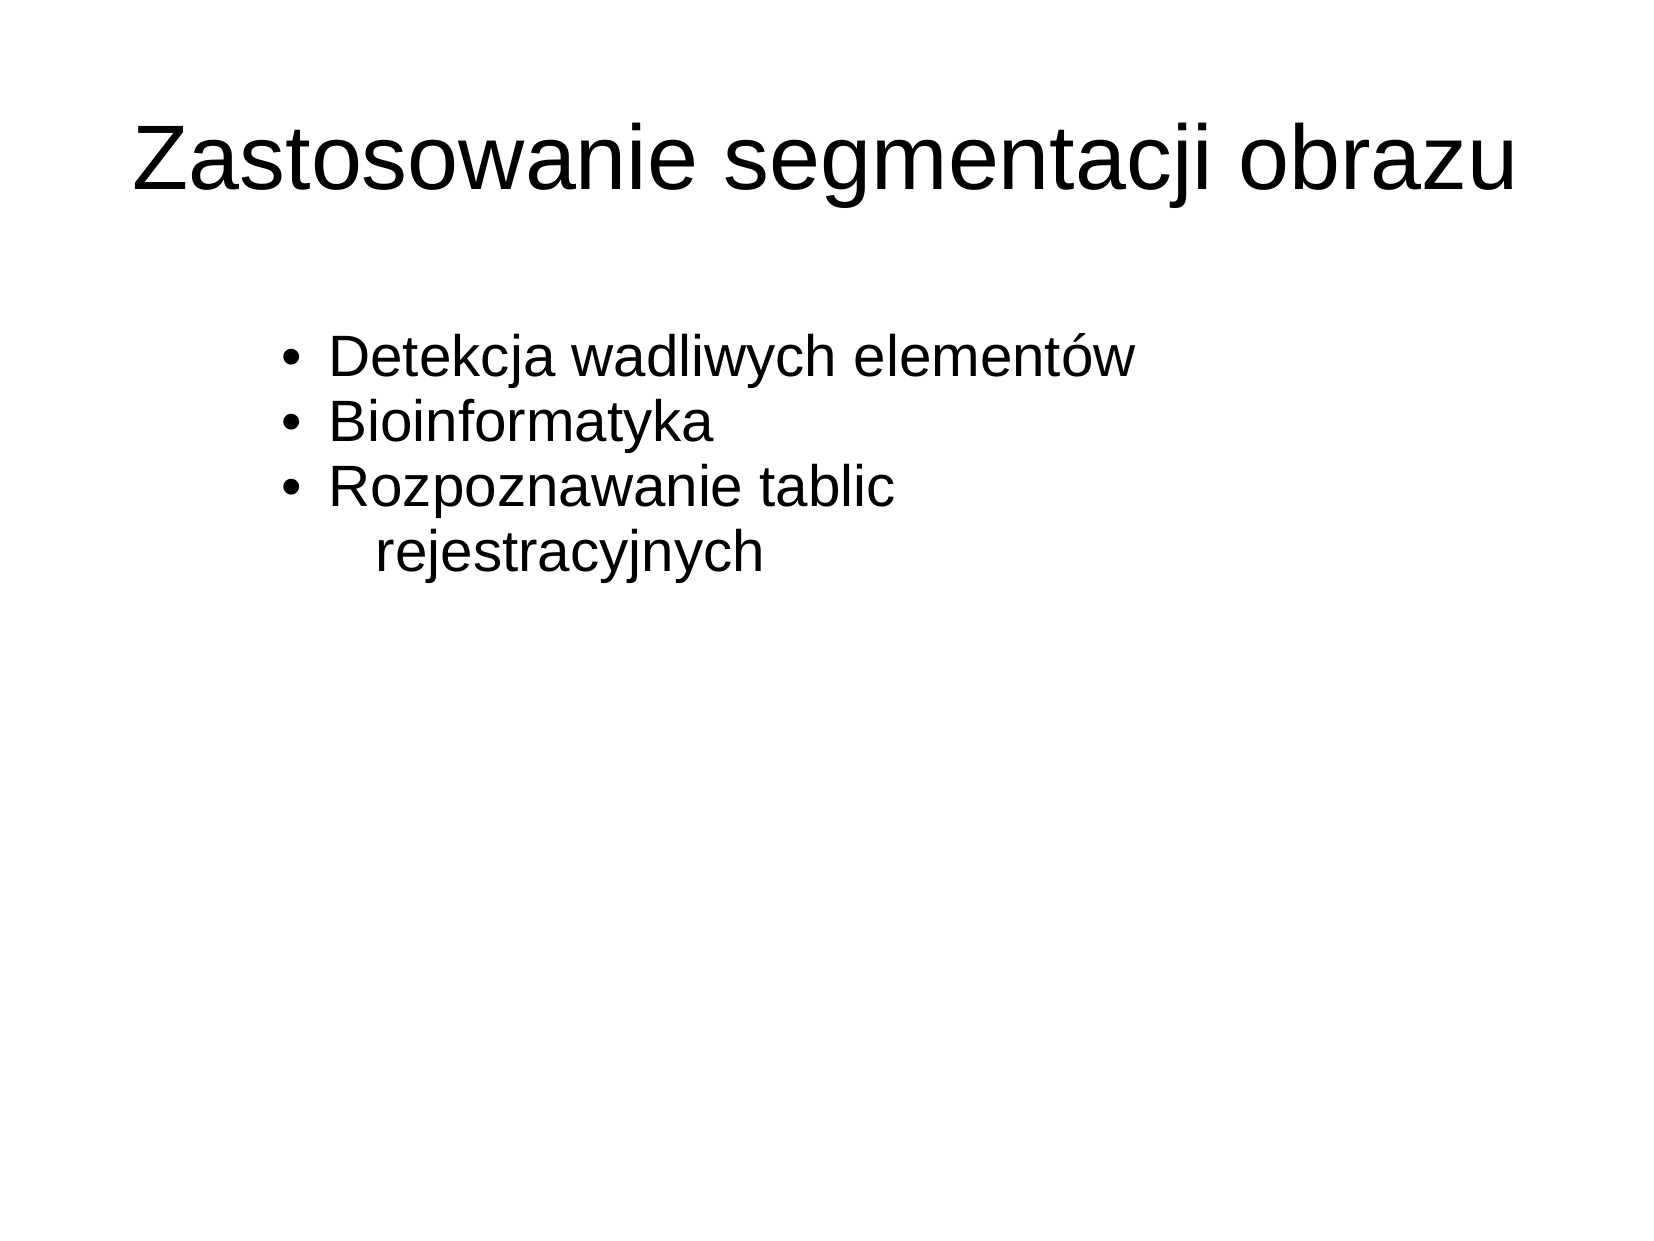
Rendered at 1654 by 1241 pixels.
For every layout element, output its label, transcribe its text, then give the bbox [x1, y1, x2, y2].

title Zastosowanie segmentacji obrazu [82, 49, 1571, 257]
text_box Detekcja wadliwych elementów Bioinformatyka Rozpoznawanie tablic rejestracyjnych [266, 316, 1286, 657]
